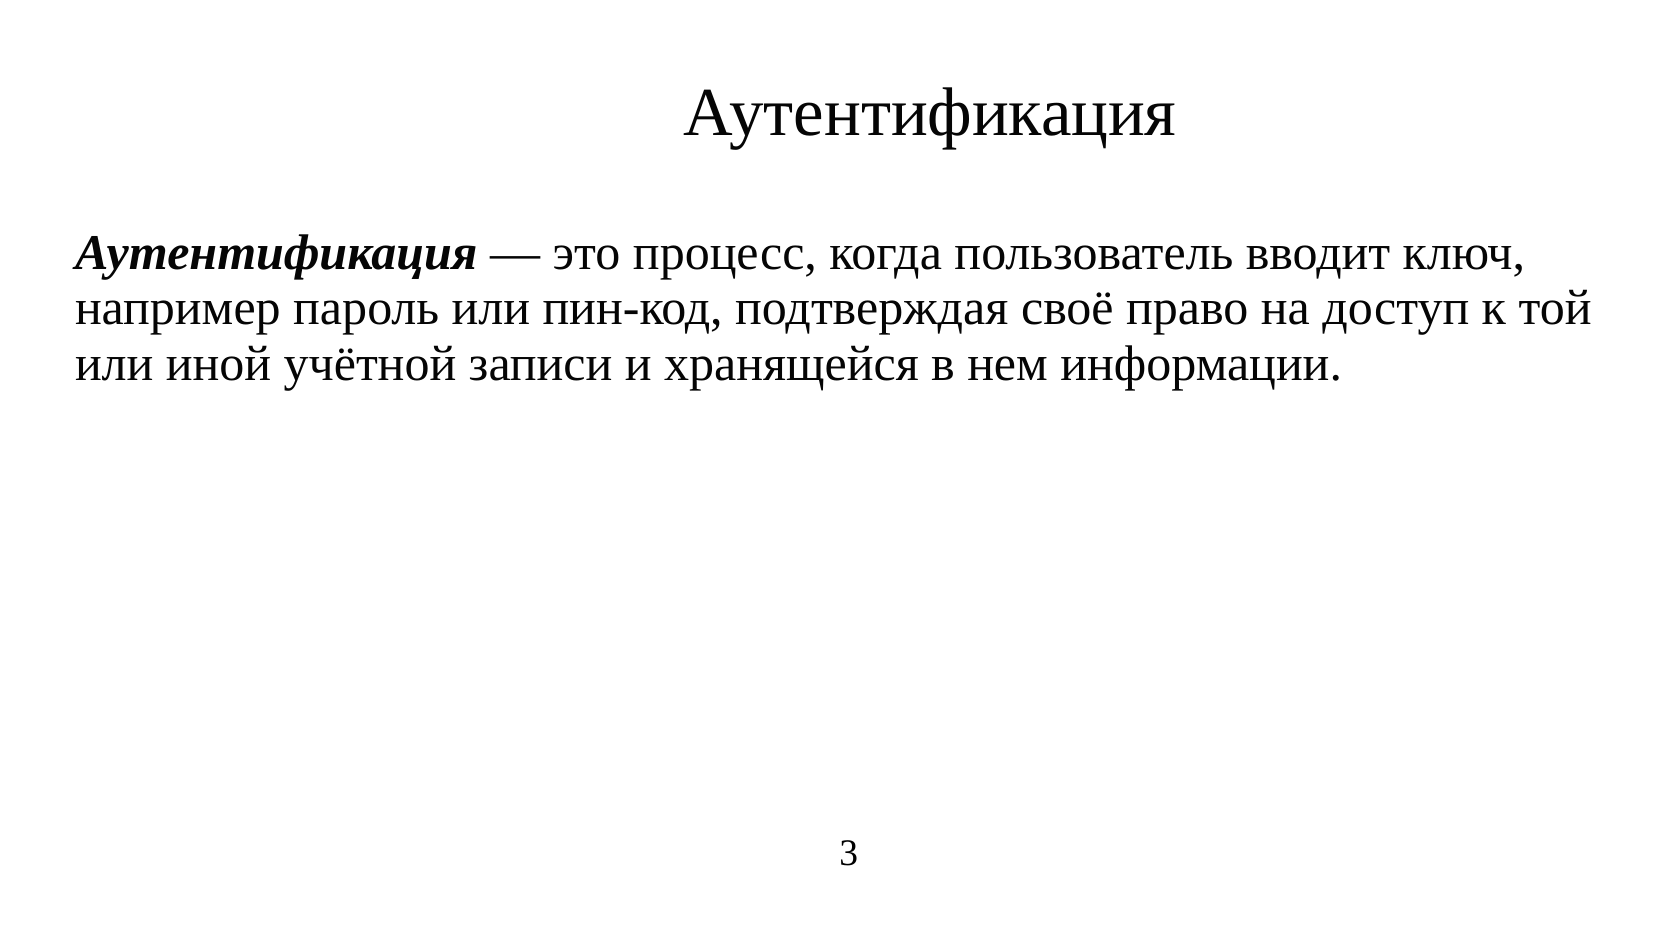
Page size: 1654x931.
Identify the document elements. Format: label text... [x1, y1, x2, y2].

title Аутентификация [265, 35, 1595, 189]
list Аутентификация — это процесс, когда пользователь вводит ключ, например пароль или пин-код, подтверждая своё право на доступ к той или иной учётной записи и хранящейся в нем информации. [75, 225, 1632, 765]
text_box 3 [535, 825, 1163, 881]
